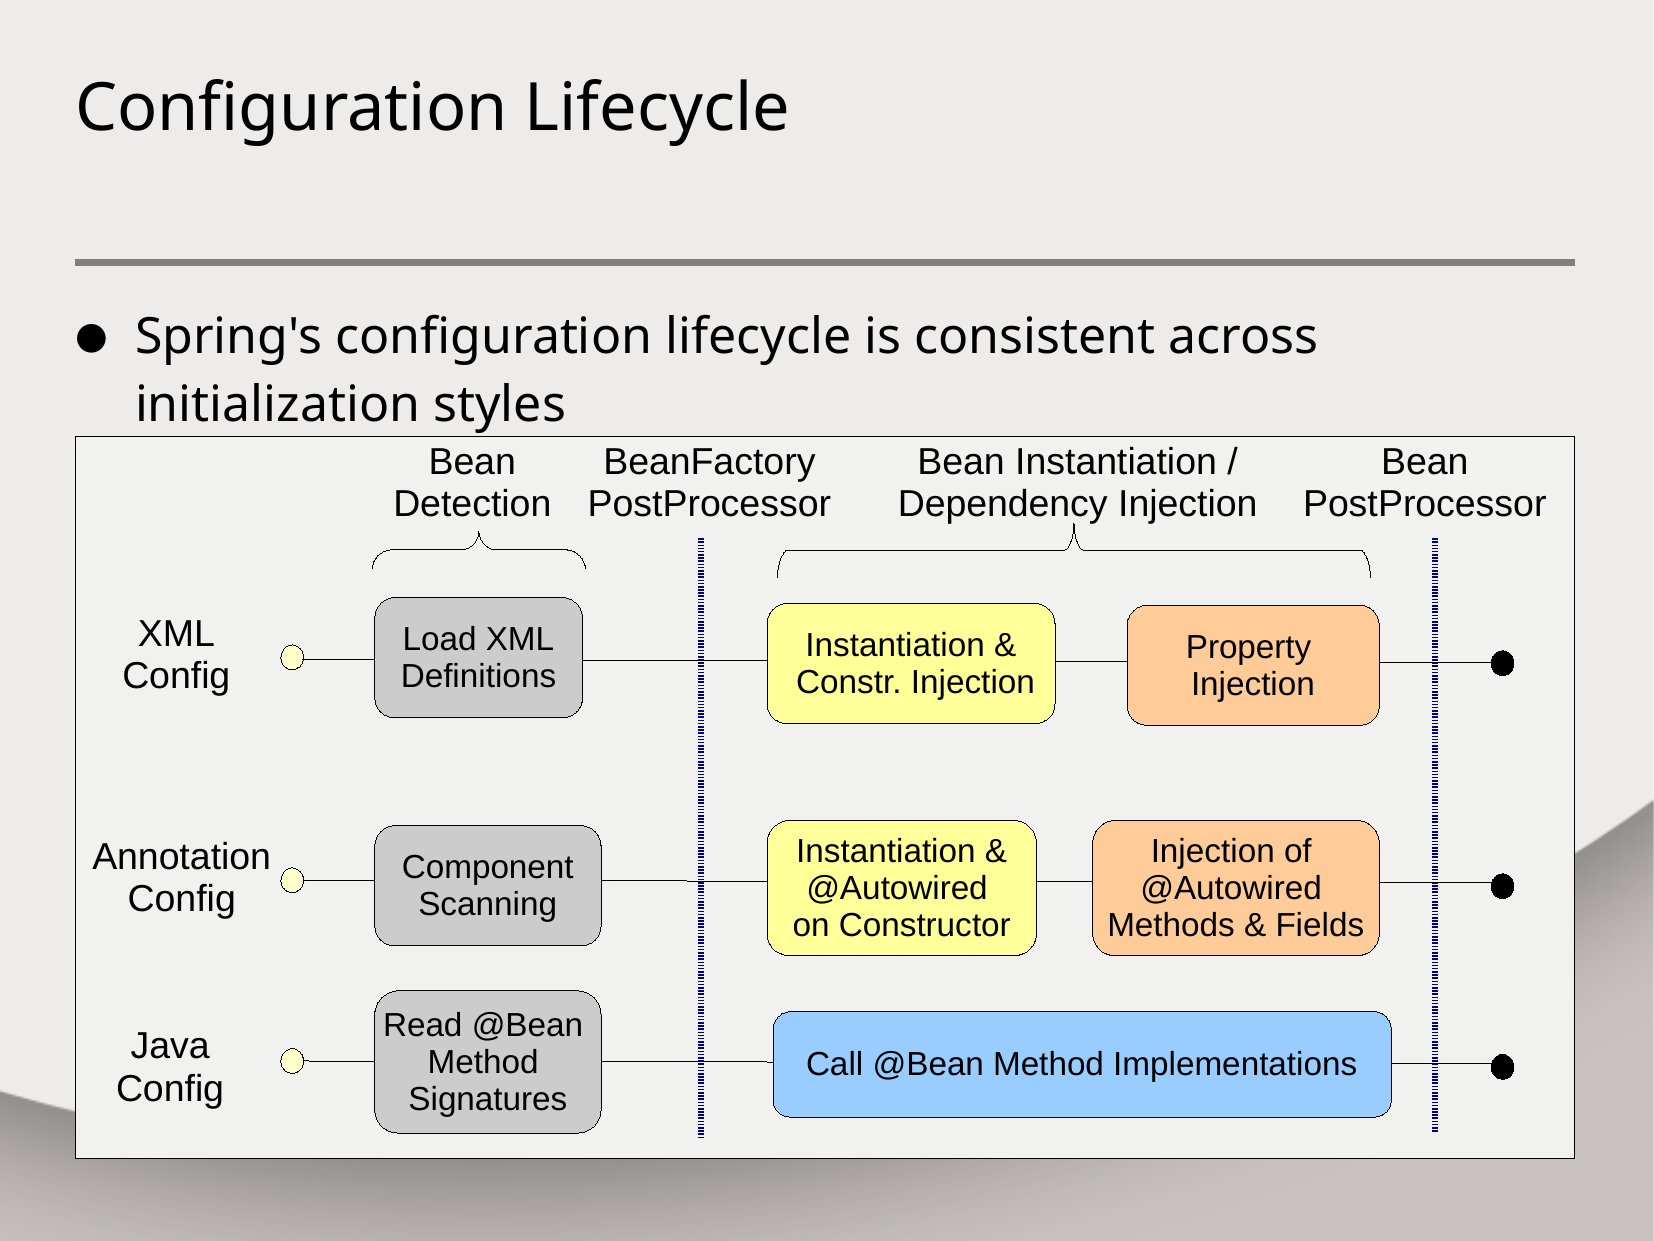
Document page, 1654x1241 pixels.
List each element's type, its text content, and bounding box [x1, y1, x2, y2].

text_box Load XML Definitions [374, 597, 583, 718]
text_box Instantiation & @Autowired on Constructor [767, 820, 1037, 956]
text_box Instantiation & Constr. Injection [767, 603, 1056, 724]
text_box Bean Detection [354, 433, 590, 535]
text_box Annotation Config [77, 827, 291, 951]
text_box Bean PostProcessor [1274, 432, 1576, 534]
list Spring's configuration lifecycle is consistent across initialization styles [75, 534, 1576, 1163]
text_box Call @Bean Method Implementations [773, 1011, 1392, 1118]
text_box Property Injection [1127, 605, 1380, 726]
picture [0, 0, 1654, 1241]
text_box Component Scanning [374, 825, 602, 946]
text_box [75, 436, 1575, 1159]
text_box BeanFactory PostProcessor [590, 433, 861, 535]
list Spring's configuration lifecycle is consistent across initialization styles [75, 300, 1576, 436]
text_box Injection of @Autowired Methods & Fields [1092, 820, 1380, 956]
text_box Java Config [101, 1017, 242, 1119]
text_box XML Config [107, 604, 249, 728]
text_box Read @Bean Method Signatures [374, 990, 602, 1134]
text_box Bean Instantiation / Dependency Injection [872, 433, 1283, 535]
title Configuration Lifecycle [75, 75, 1576, 226]
